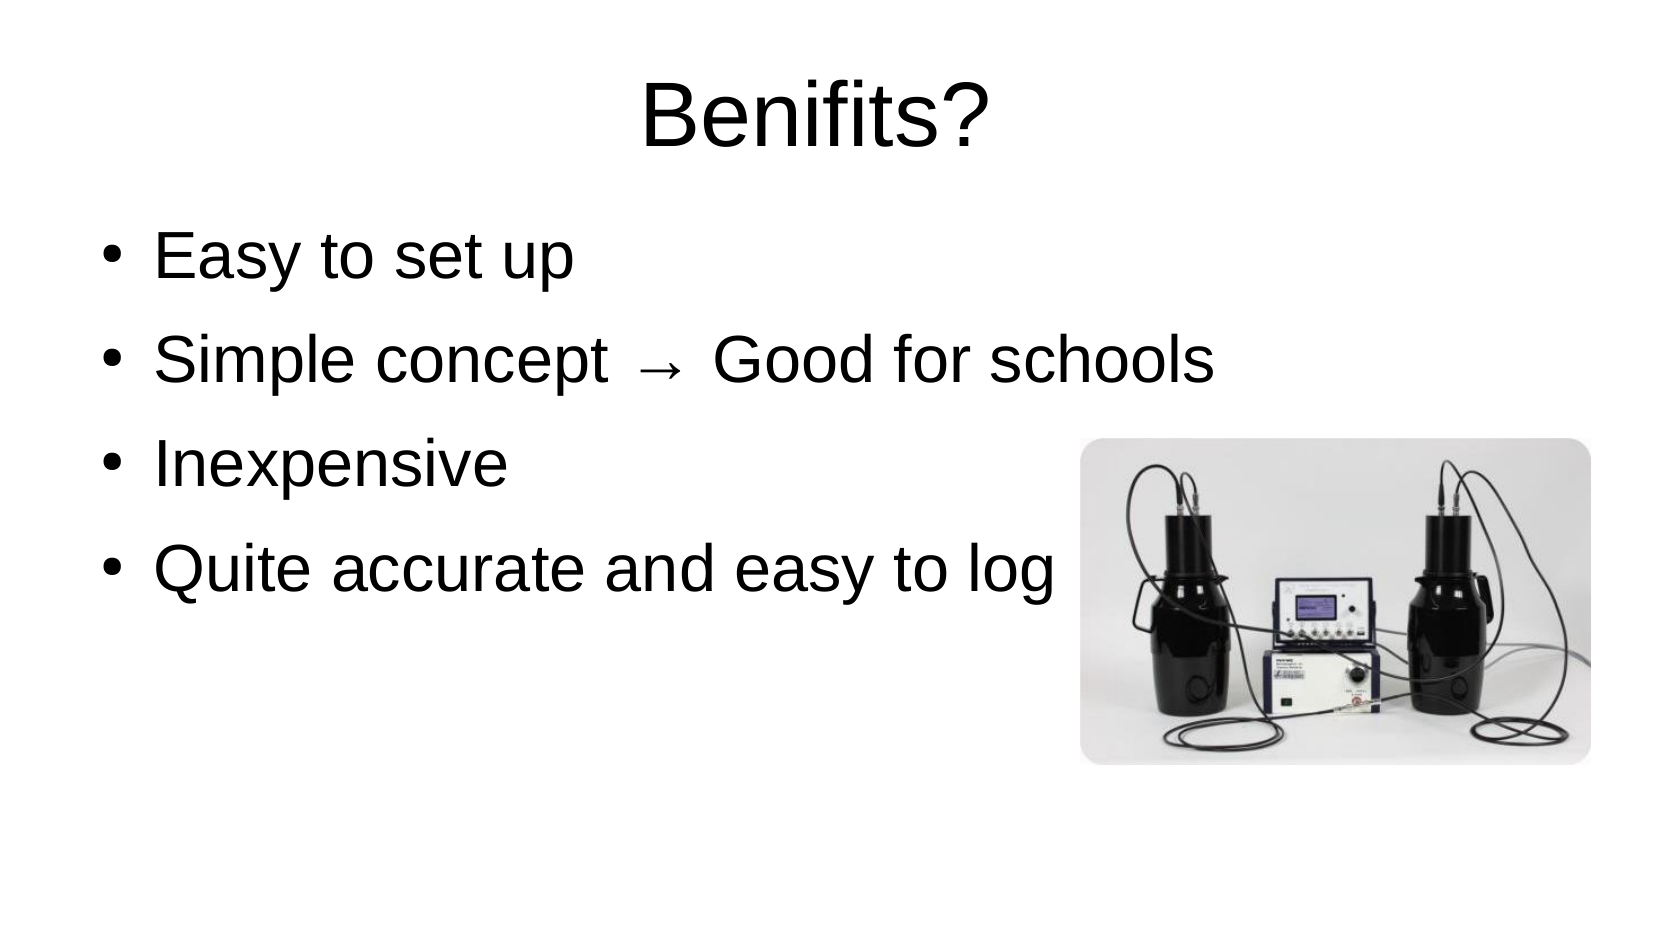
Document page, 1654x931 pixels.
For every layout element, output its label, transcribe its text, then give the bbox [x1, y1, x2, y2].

title Benifits? [82, 37, 1571, 193]
list Easy to set up Simple concept → Good for schools Inexpensive Quite accurate and easy to log [82, 217, 1571, 758]
picture [1080, 438, 1591, 766]
